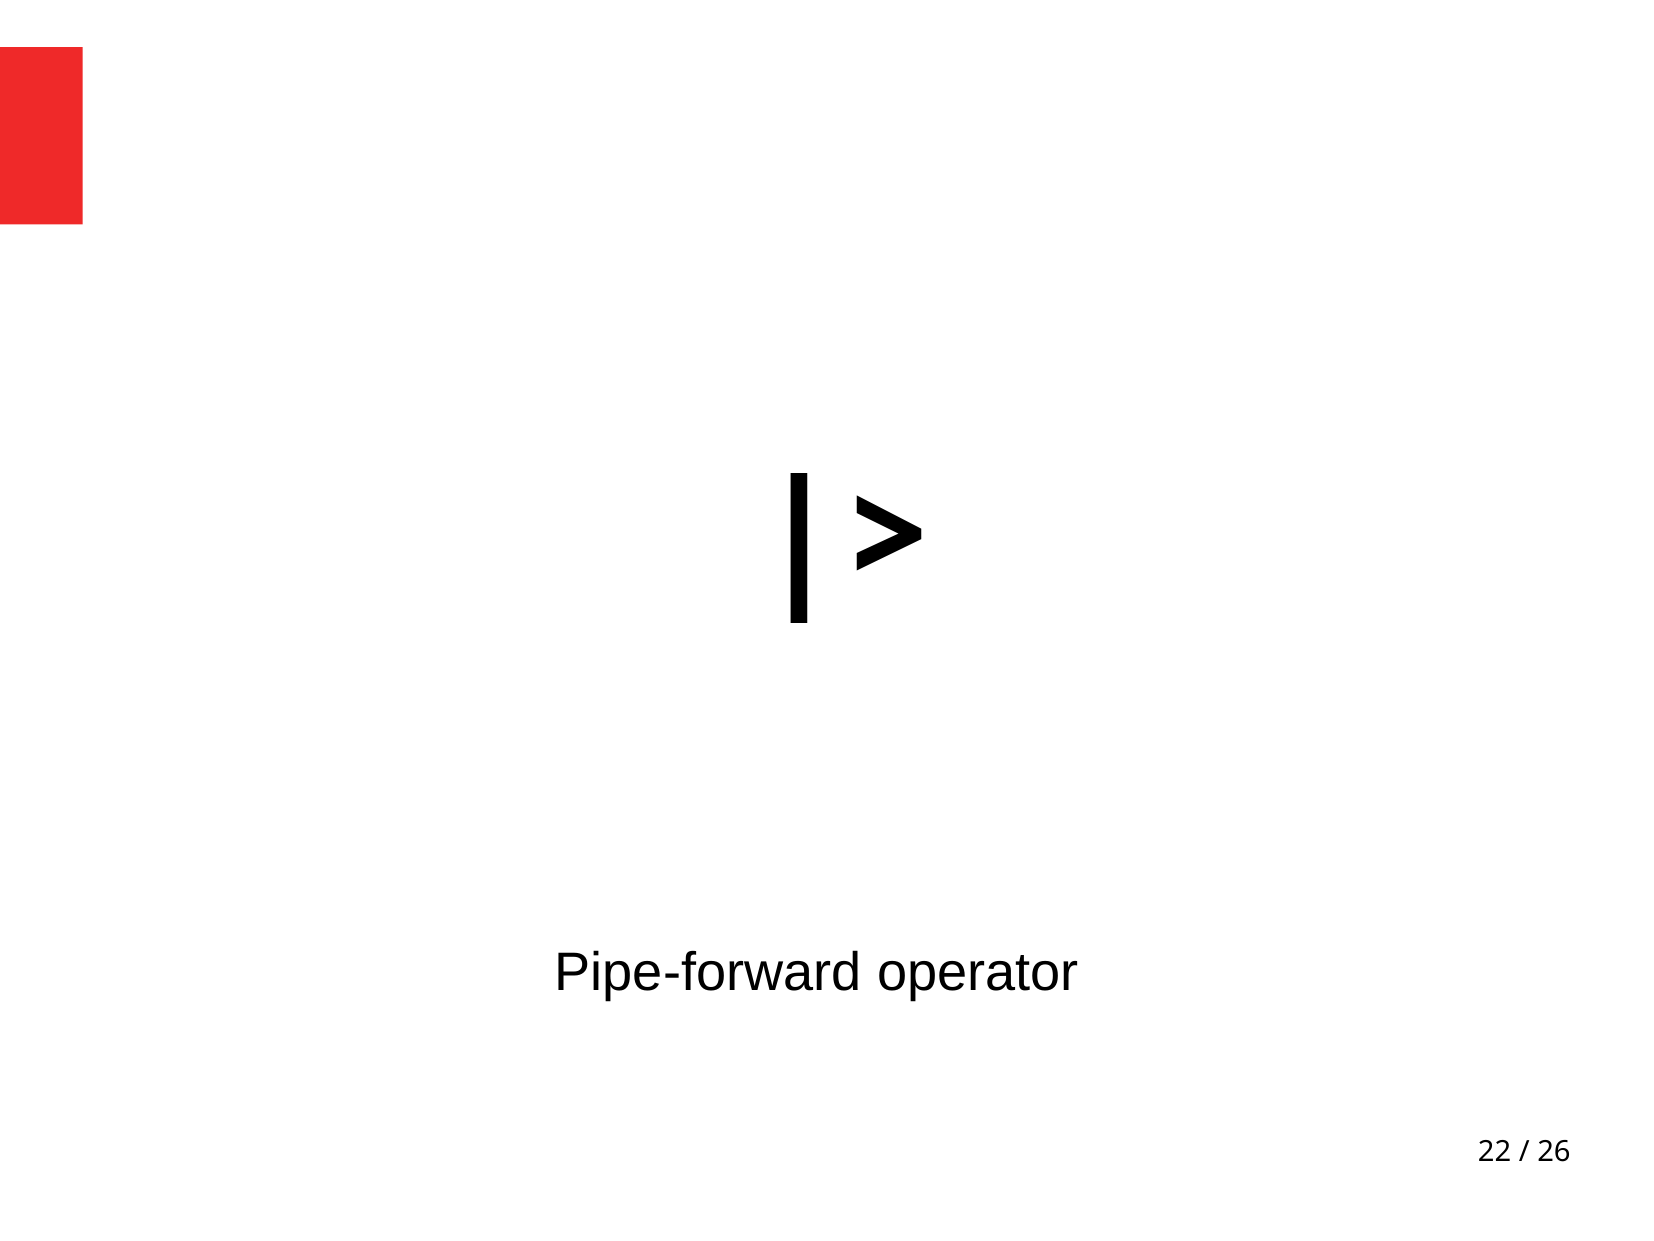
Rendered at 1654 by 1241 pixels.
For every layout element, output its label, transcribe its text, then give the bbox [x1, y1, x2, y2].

text_box Pipe-forward operator [540, 934, 1291, 1010]
subtitle |> [118, 49, 1571, 1010]
